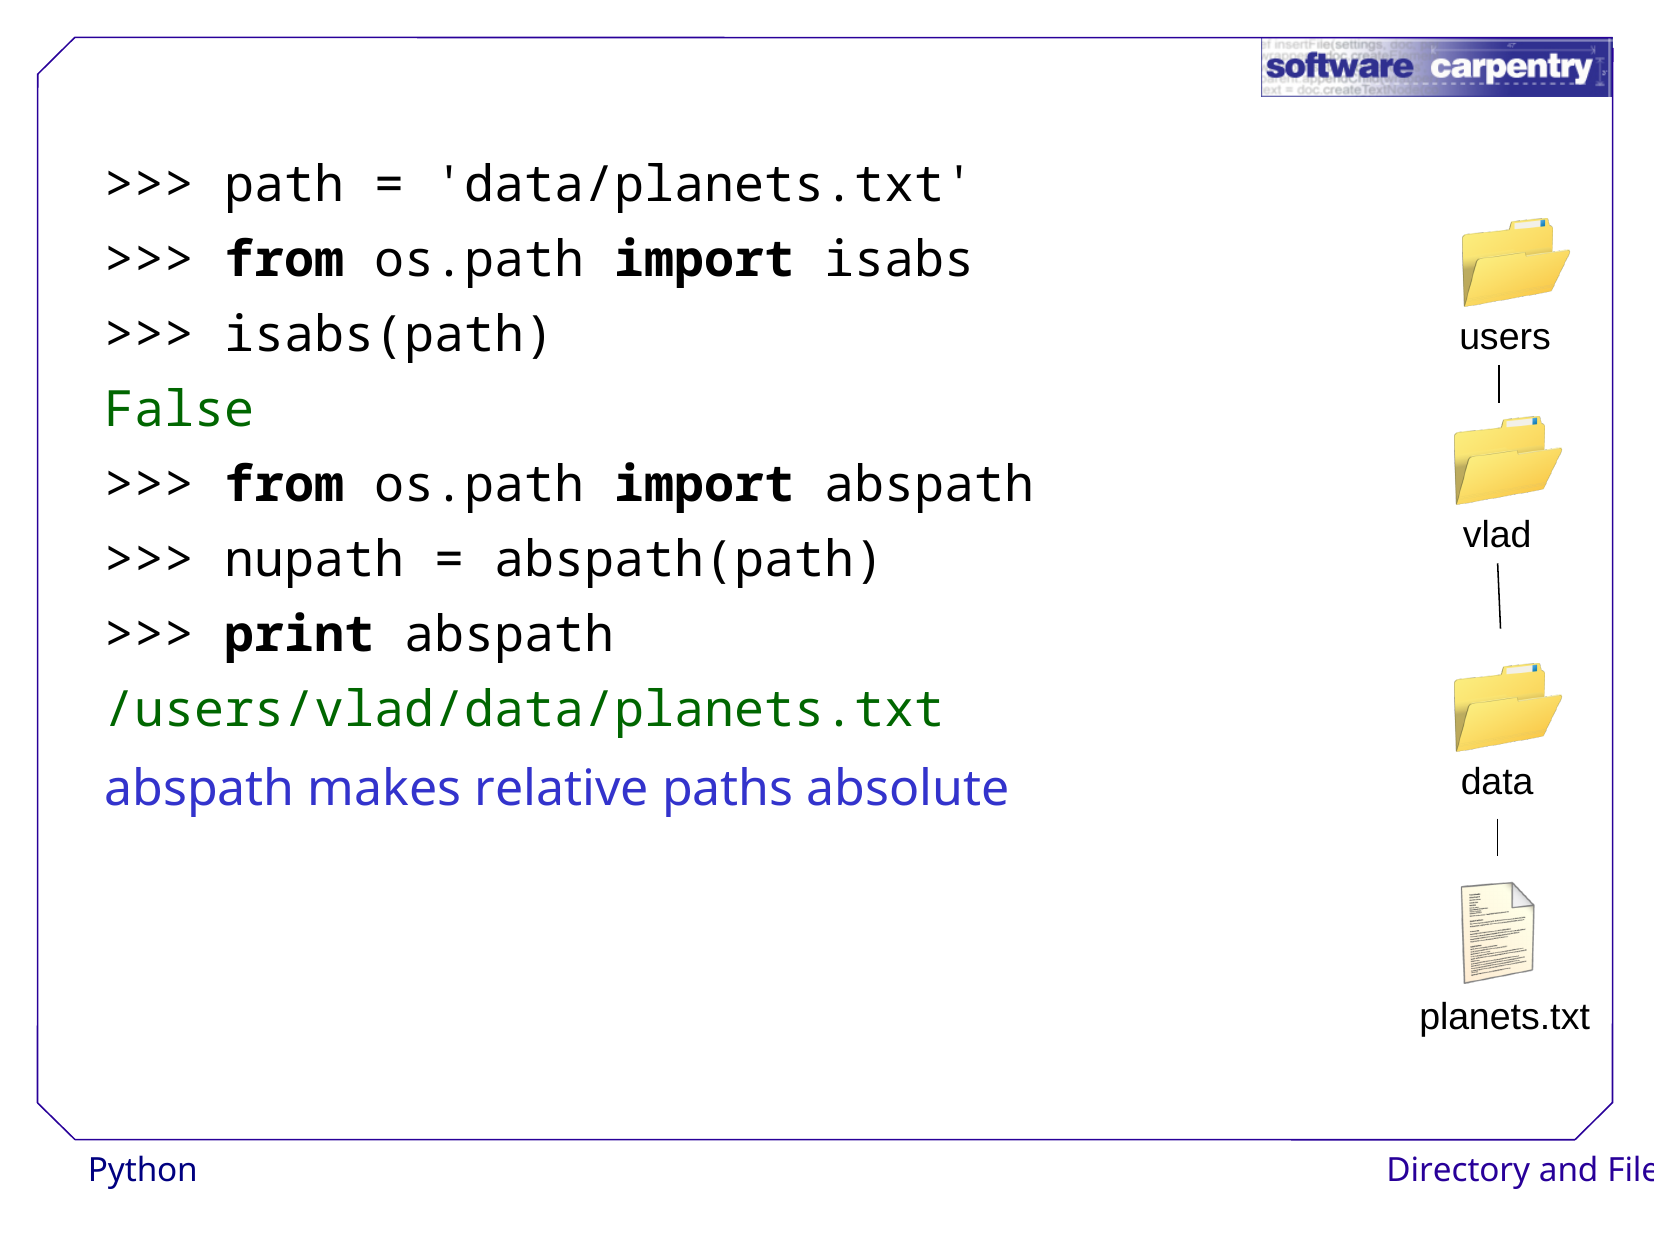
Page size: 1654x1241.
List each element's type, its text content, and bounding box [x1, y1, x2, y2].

picture [1450, 649, 1566, 765]
picture [1458, 204, 1574, 320]
text_box abspath makes relative paths absolute [89, 733, 808, 828]
picture [1441, 875, 1555, 988]
text_box >>> path = 'data/planets.txt' >>> from os.path import isabs >>> isabs(path) False >>> from os.path import abspath >>> nupath = abspath(path) >>> print abspath /users/vlad/data/planets.txt [89, 128, 1512, 1037]
picture [1450, 402, 1566, 518]
picture [1261, 39, 1613, 97]
text_box users [1444, 308, 1566, 366]
text_box vlad [1448, 506, 1547, 564]
text_box data [1446, 753, 1549, 811]
text_box planets.txt [1404, 988, 1605, 1046]
